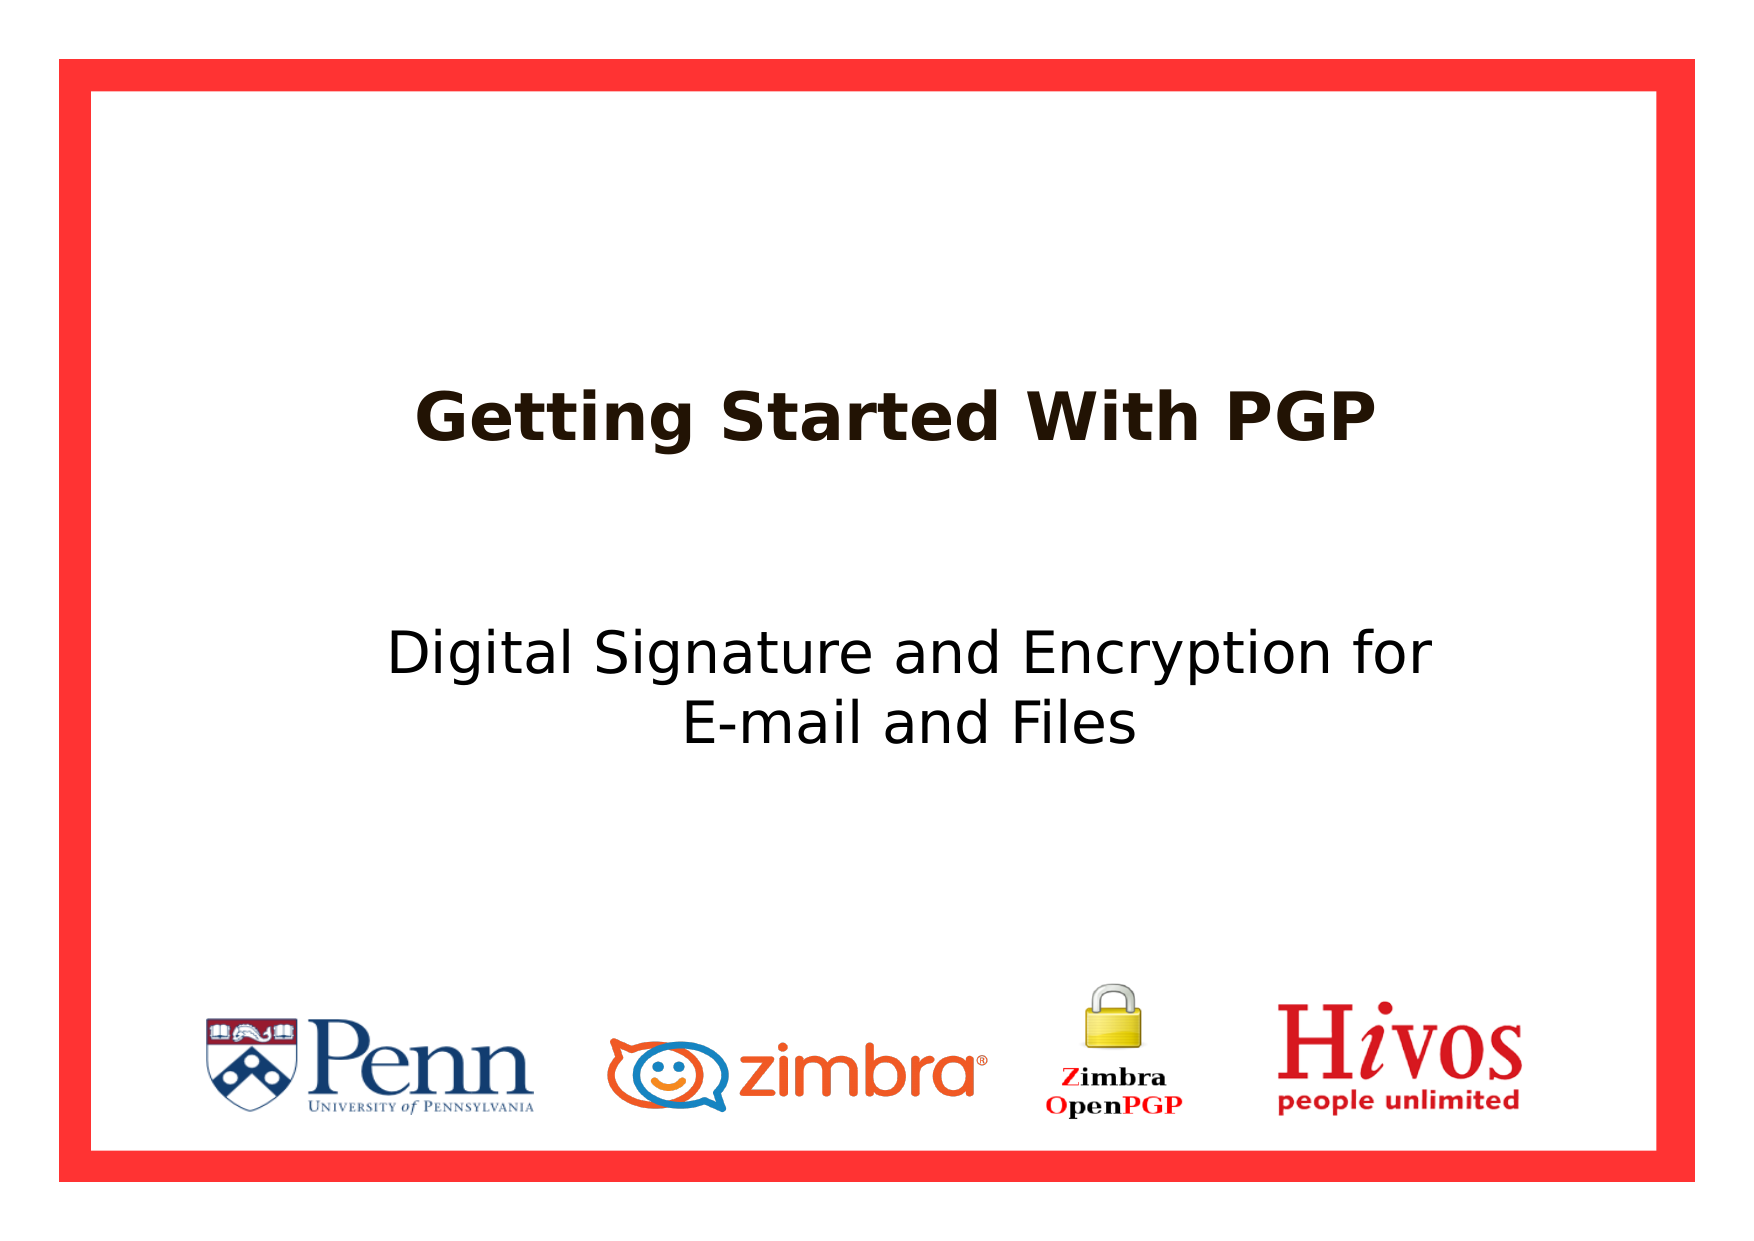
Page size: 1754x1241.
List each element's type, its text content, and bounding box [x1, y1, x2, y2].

picture [205, 1016, 534, 1116]
title Getting Started With PGP [205, 320, 1588, 508]
picture [1023, 972, 1204, 1138]
picture [591, 1025, 1004, 1125]
subtitle Digital Signature and Encryption for E-mail and Files [336, 607, 1483, 898]
picture [1230, 990, 1569, 1130]
